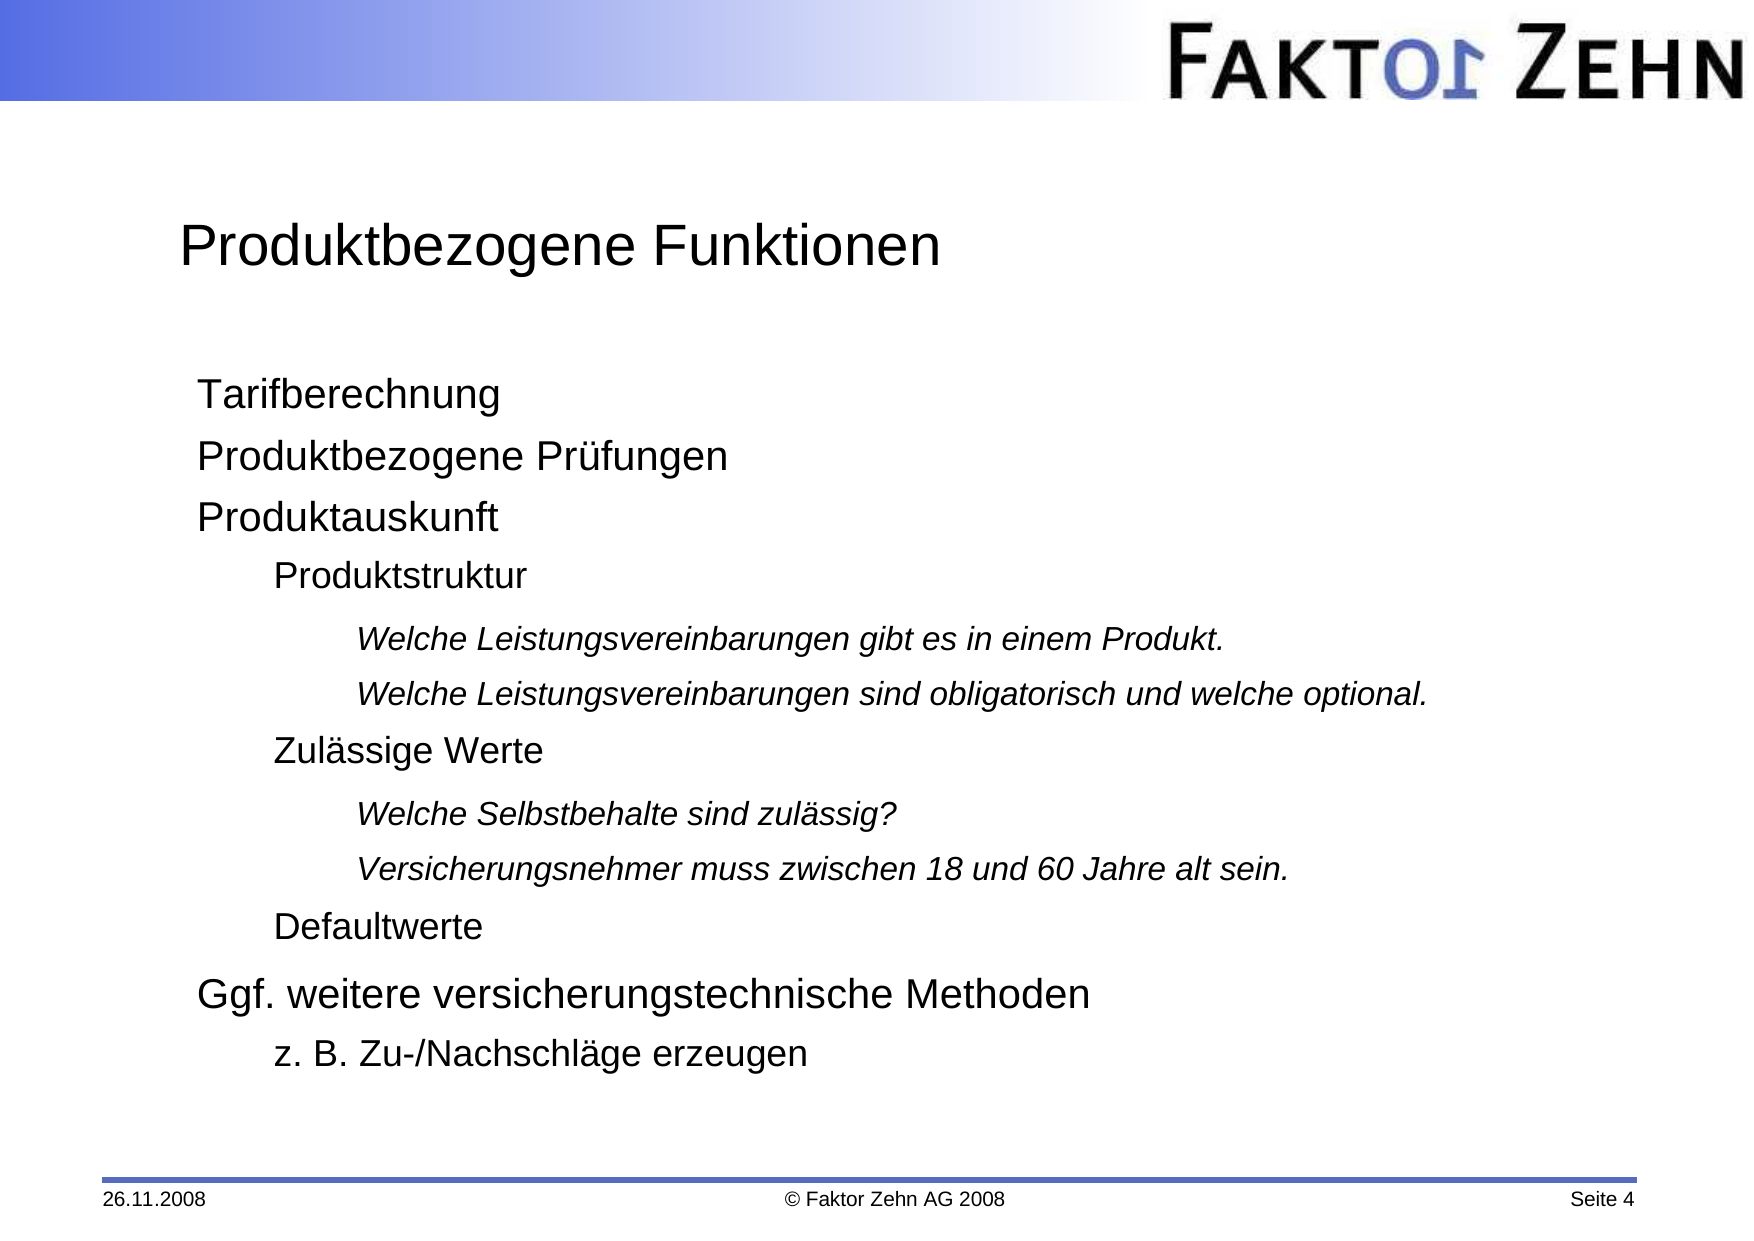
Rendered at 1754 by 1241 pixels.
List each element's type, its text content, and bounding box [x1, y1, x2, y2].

list Tarifberechnung Produktbezogene Prüfungen Produktauskunft Produktstruktur Welche Leistungsvereinbarungen gibt es in einem Produkt. Welche Leistungsvereinbarungen sind obligatorisch und welche optional. Zulässige Werte Welche Selbstbehalte sind zulässig? Versicherungsnehmer muss zwischen 18 und 60 Jahre alt sein. Defaultwerte Ggf. weitere versicherungstechnische Methoden z. B. Zu-/Nachschläge erzeugen [179, 371, 1576, 1152]
title Produktbezogene Funktionen [179, 142, 1576, 349]
picture [1162, 7, 1752, 100]
